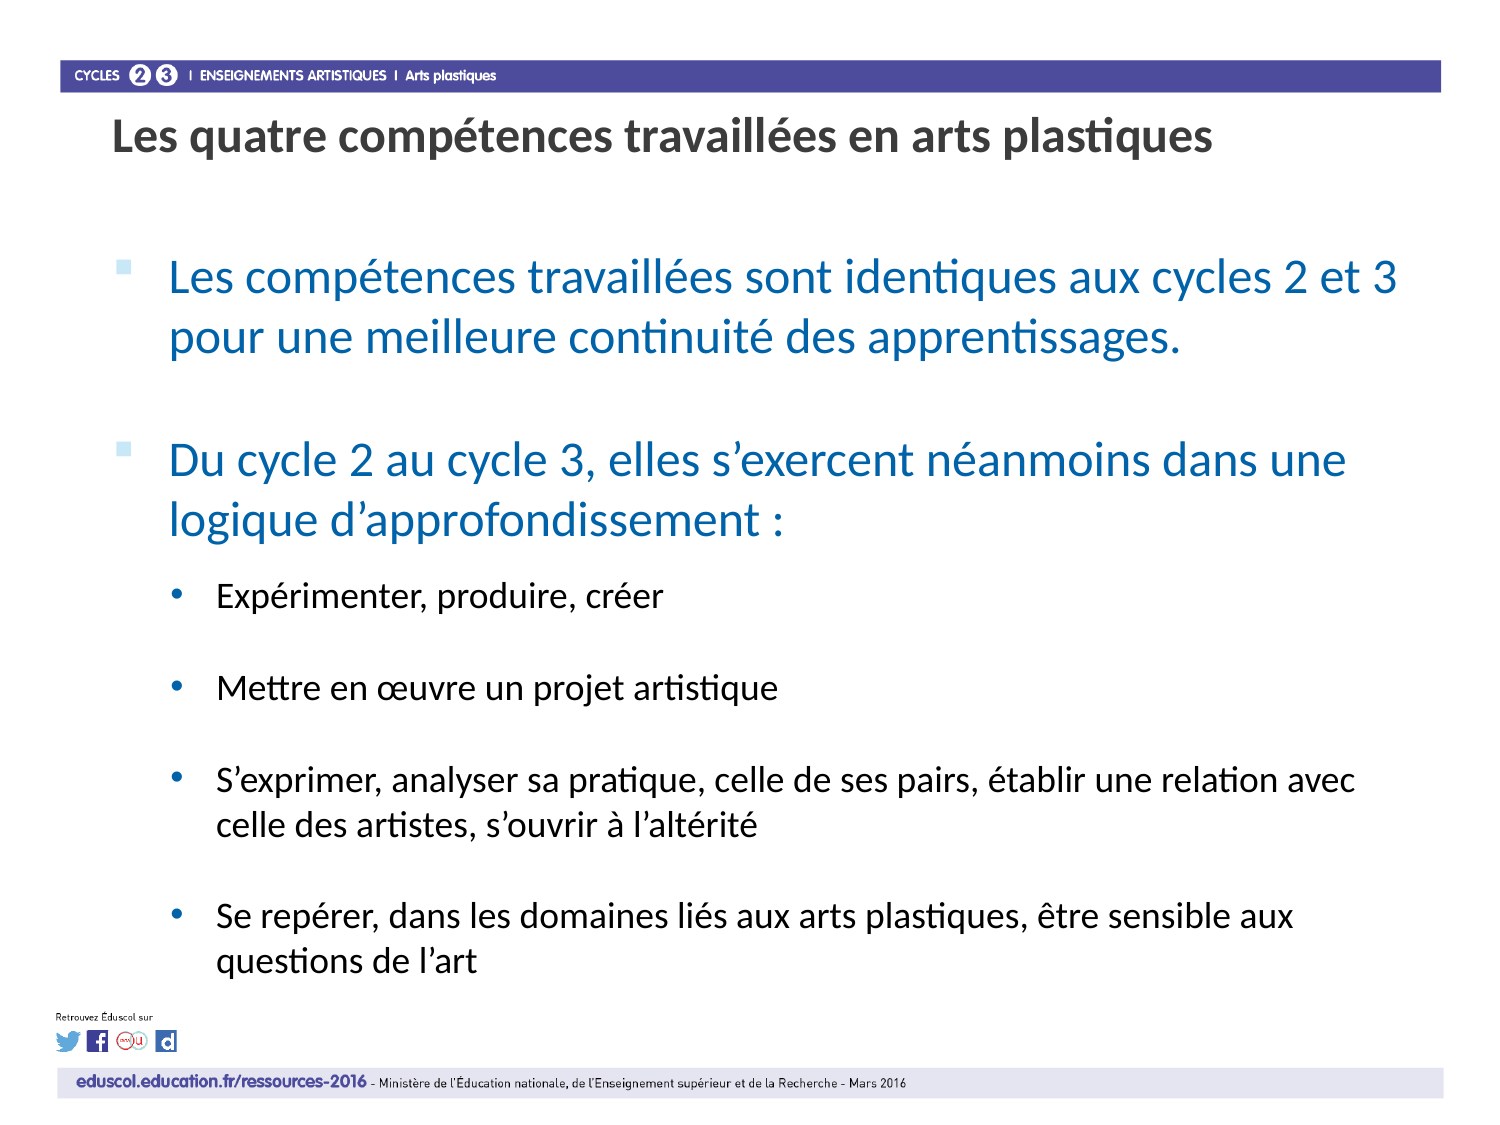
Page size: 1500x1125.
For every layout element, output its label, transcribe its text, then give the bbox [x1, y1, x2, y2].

list Les compétences travaillées sont identiques aux cycles 2 et 3 pour une meilleure continuité des apprentissages. Du cycle 2 au cycle 3, elles s’exercent néanmoins dans une logique d’approfondissement : Expérimenter, produire, créer Mettre en œuvre un projet artistique S’exprimer, analyser sa pratique, celle de ses pairs, établir une relation avec celle des artistes, s’ouvrir à l’altérité Se repérer, dans les domaines liés aux arts plastiques, être sensible aux questions de l’art [112, 243, 1412, 1000]
title Les quatre compétences travaillées en arts plastiques [112, 95, 1388, 243]
picture [0, 1008, 1500, 1125]
picture [0, 0, 1500, 95]
